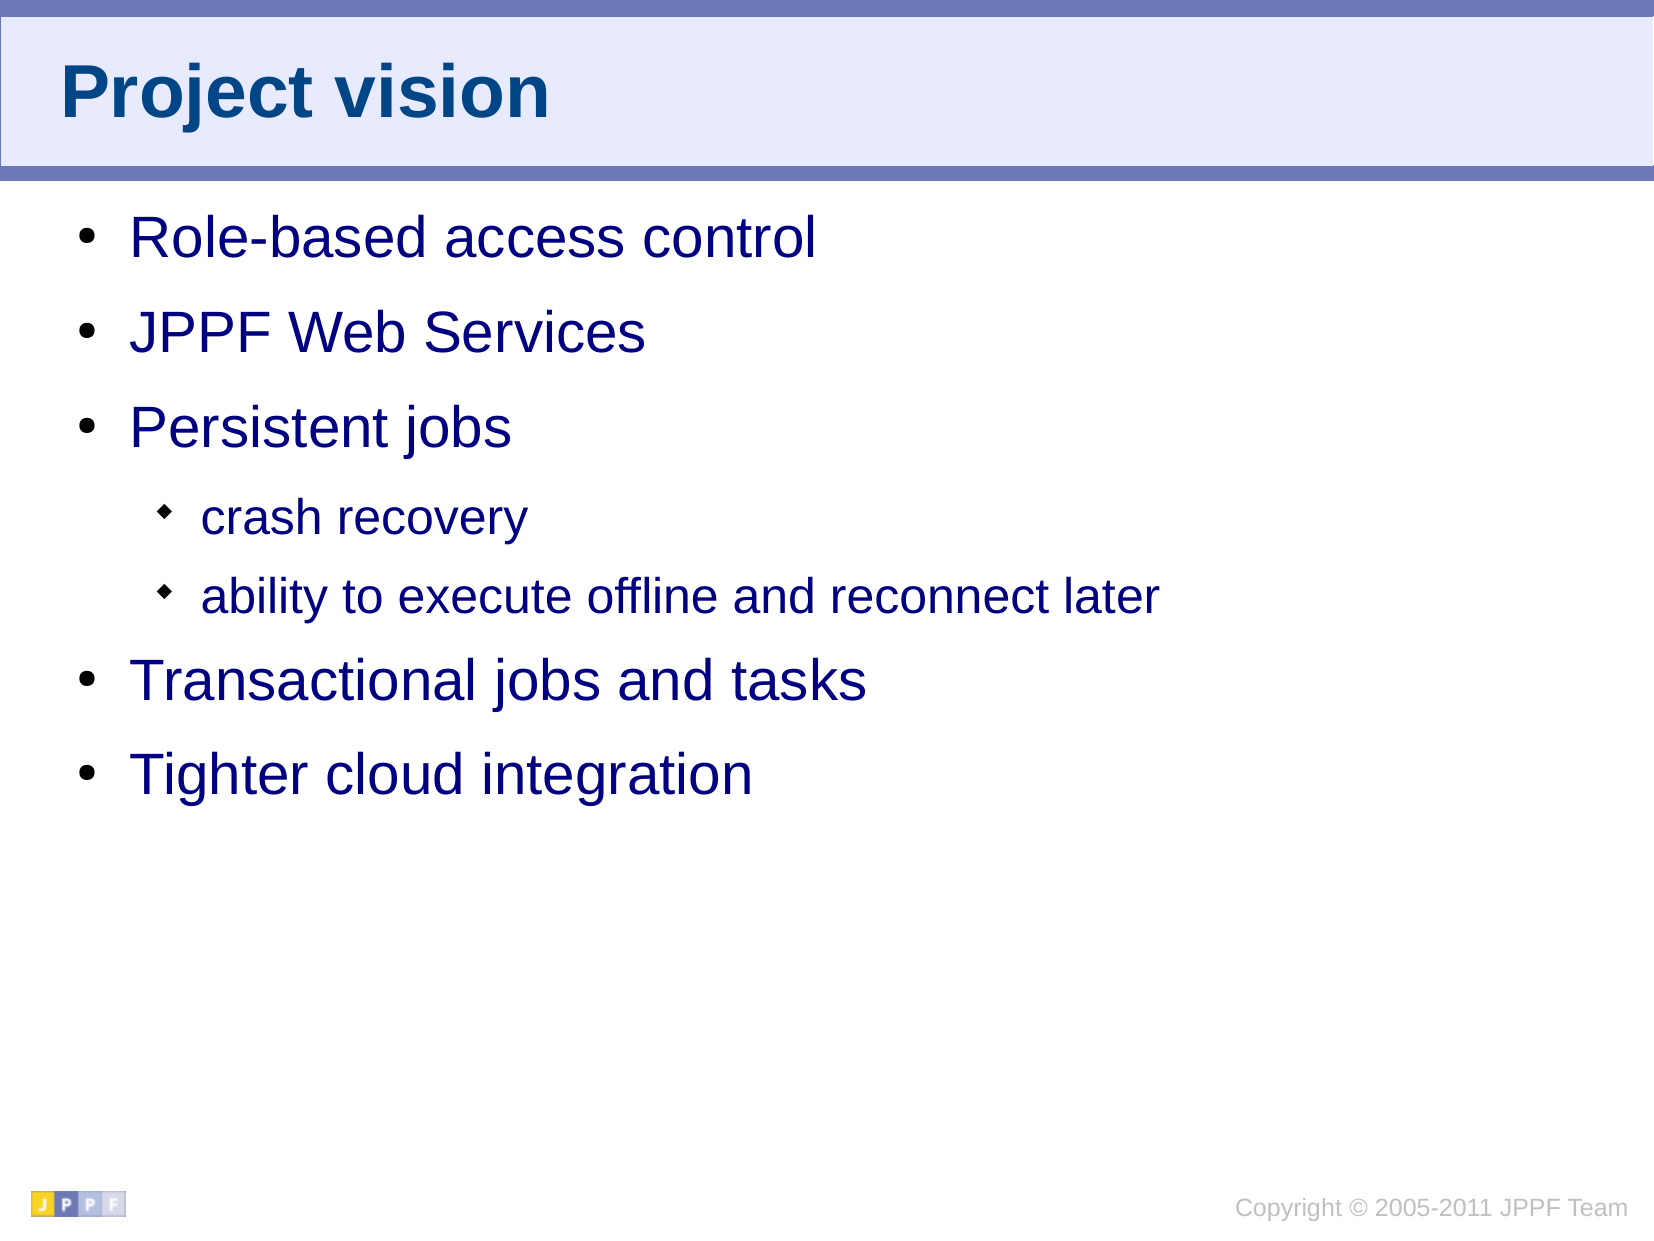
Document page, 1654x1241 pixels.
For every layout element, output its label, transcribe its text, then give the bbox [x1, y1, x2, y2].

picture [0, 181, 1654, 1241]
title Project vision [0, 16, 1653, 167]
list Role-based access control JPPF Web Services Persistent jobs crash recovery ability to execute offline and reconnect later Transactional jobs and tasks Tighter cloud integration [58, 205, 1589, 1125]
